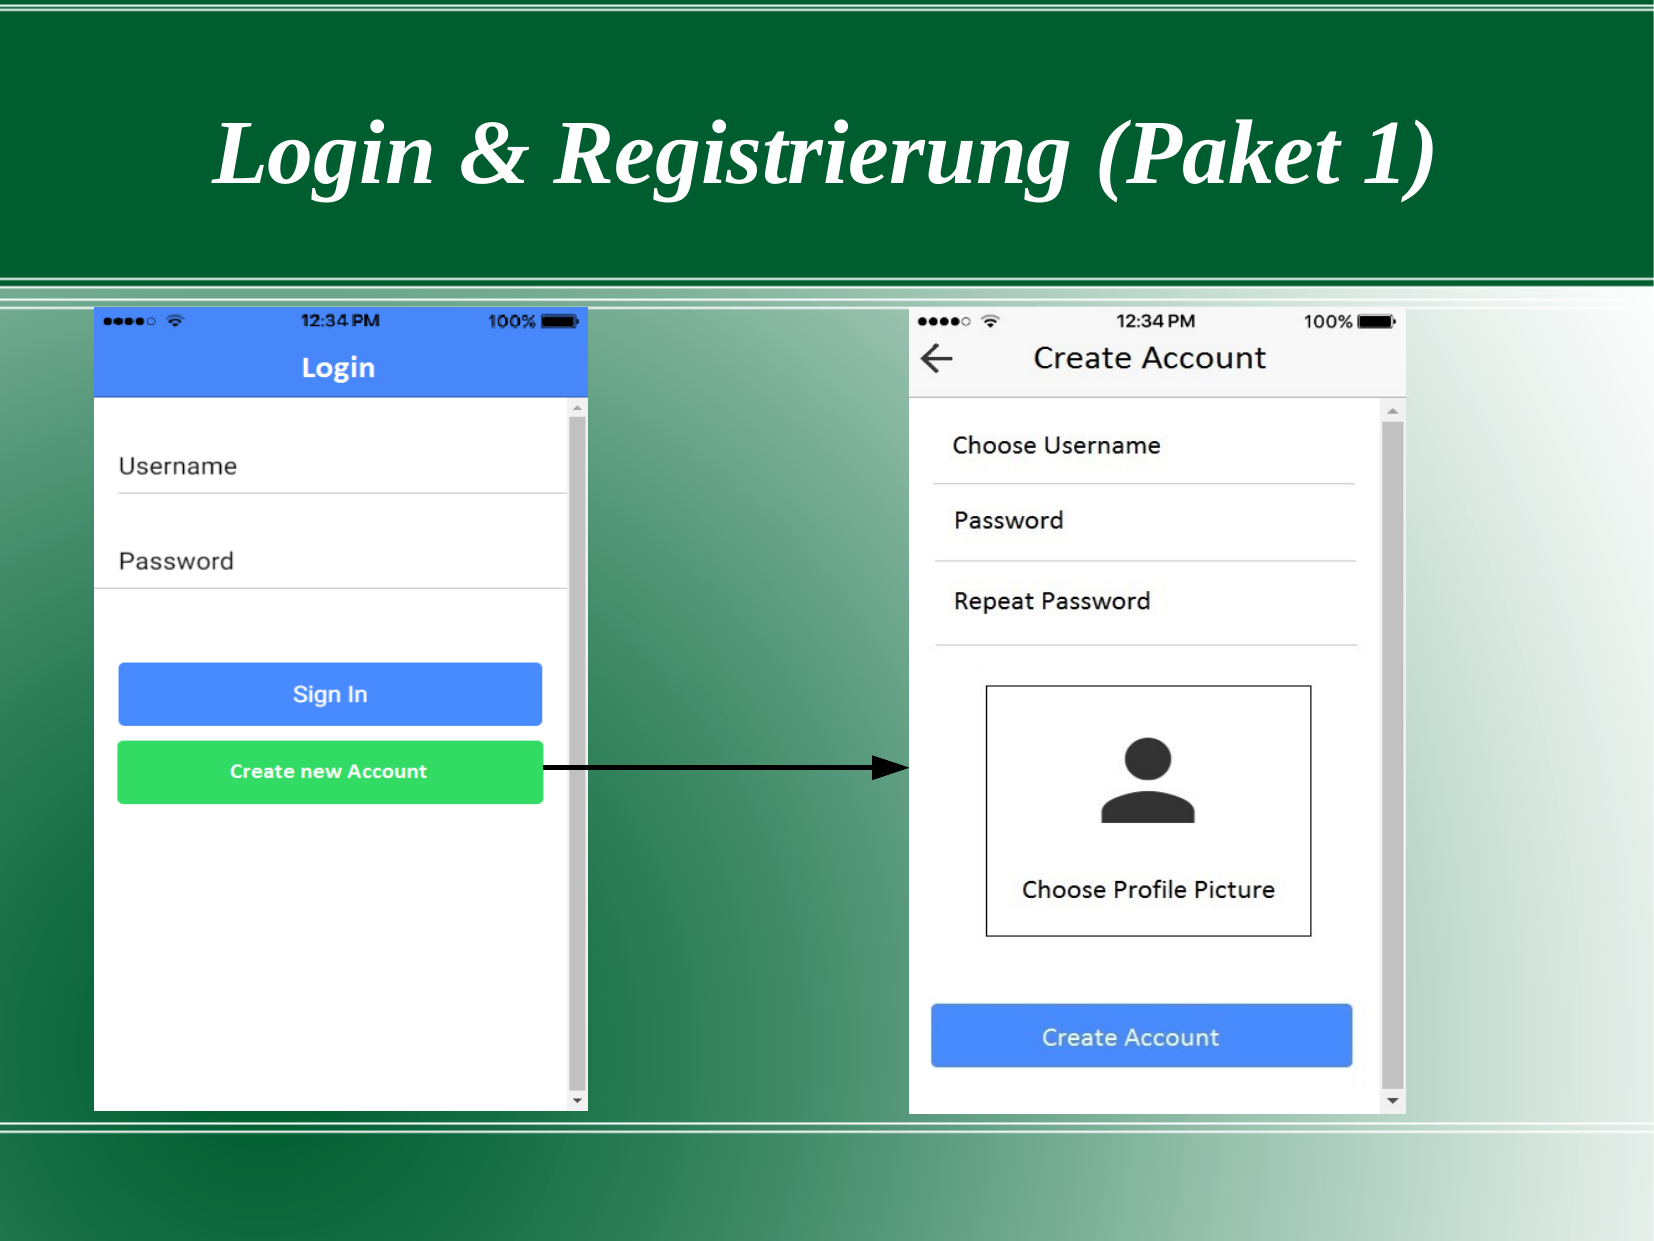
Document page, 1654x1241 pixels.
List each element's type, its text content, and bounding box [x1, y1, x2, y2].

title Login & Registrierung (Paket 1) [82, 49, 1571, 257]
picture [0, 0, 1654, 1241]
